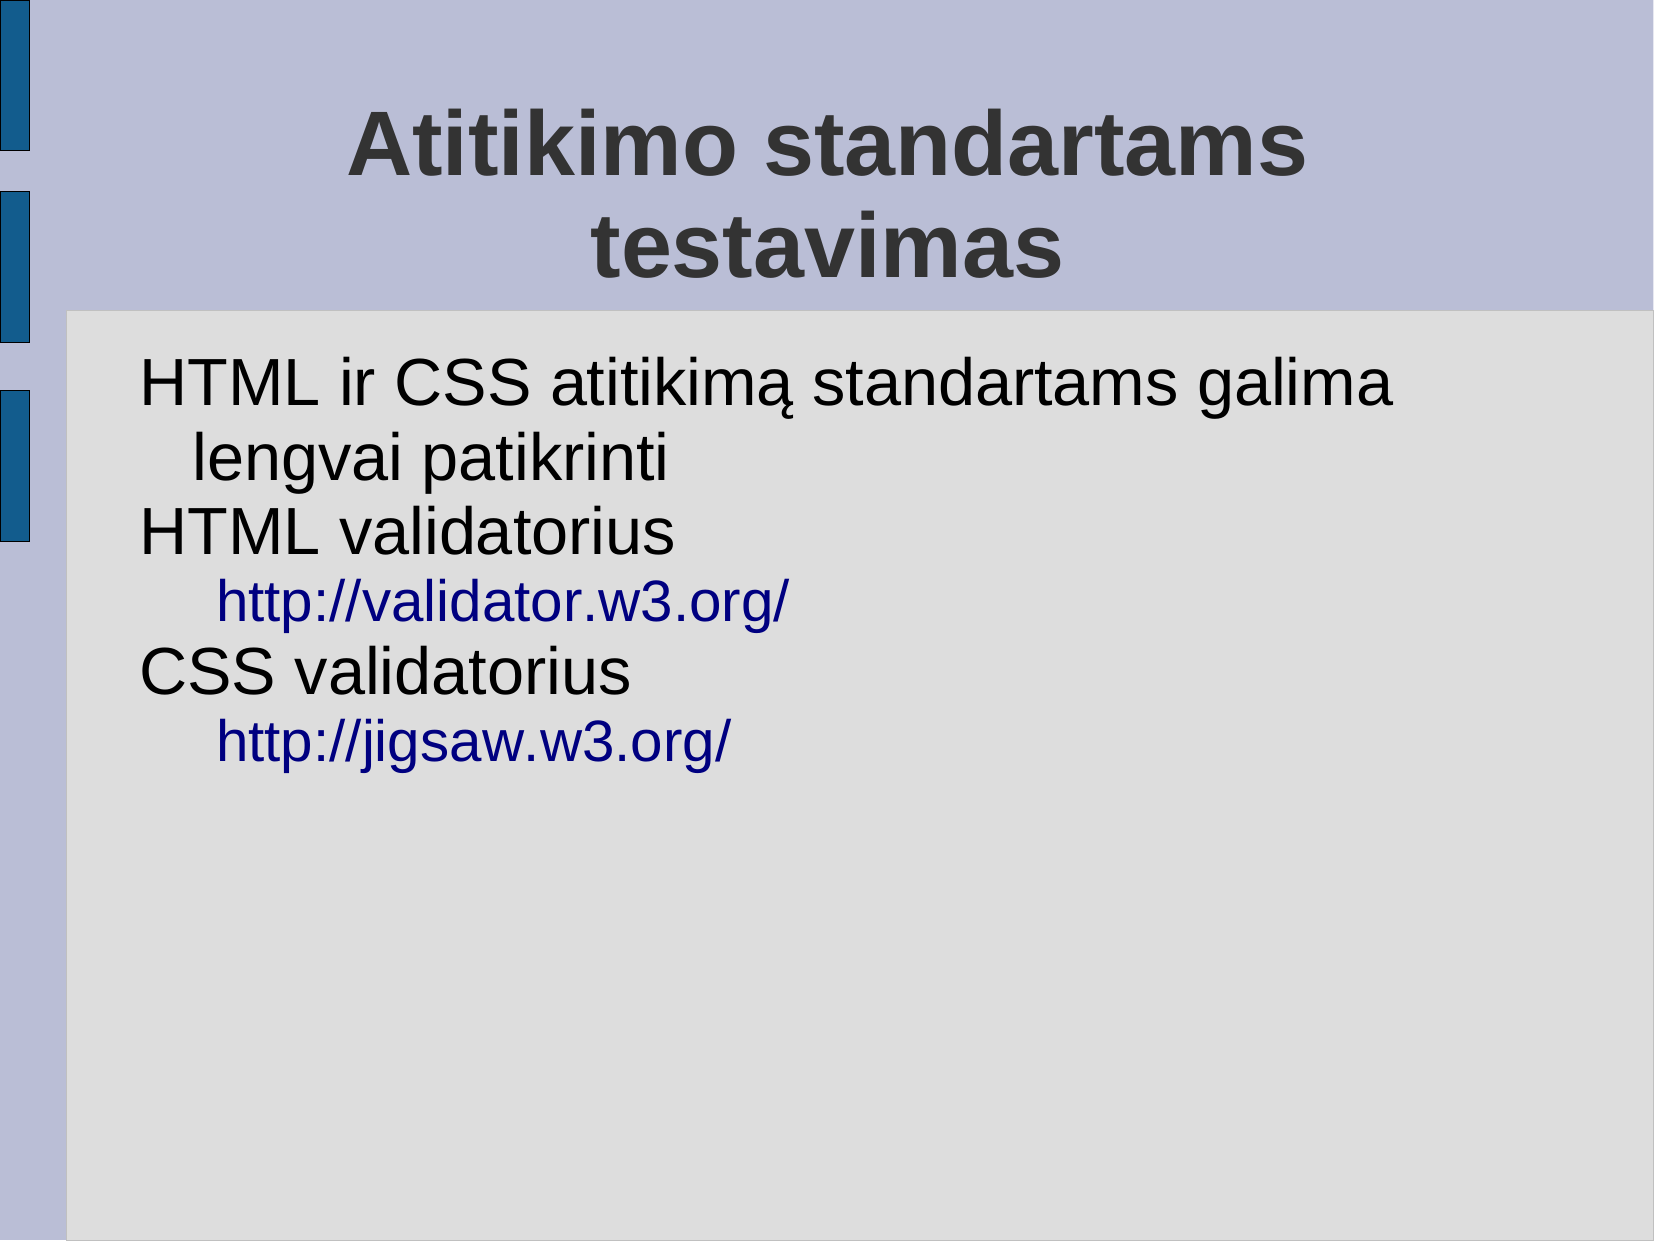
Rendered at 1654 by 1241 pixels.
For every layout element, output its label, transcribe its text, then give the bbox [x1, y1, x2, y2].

list HTML ir CSS atitikimą standartams galima lengvai patikrinti HTML validatorius http://validator.w3.org/ CSS validatorius http://jigsaw.w3.org/ [121, 344, 1534, 1127]
title Atitikimo standartams testavimas [121, 91, 1534, 299]
